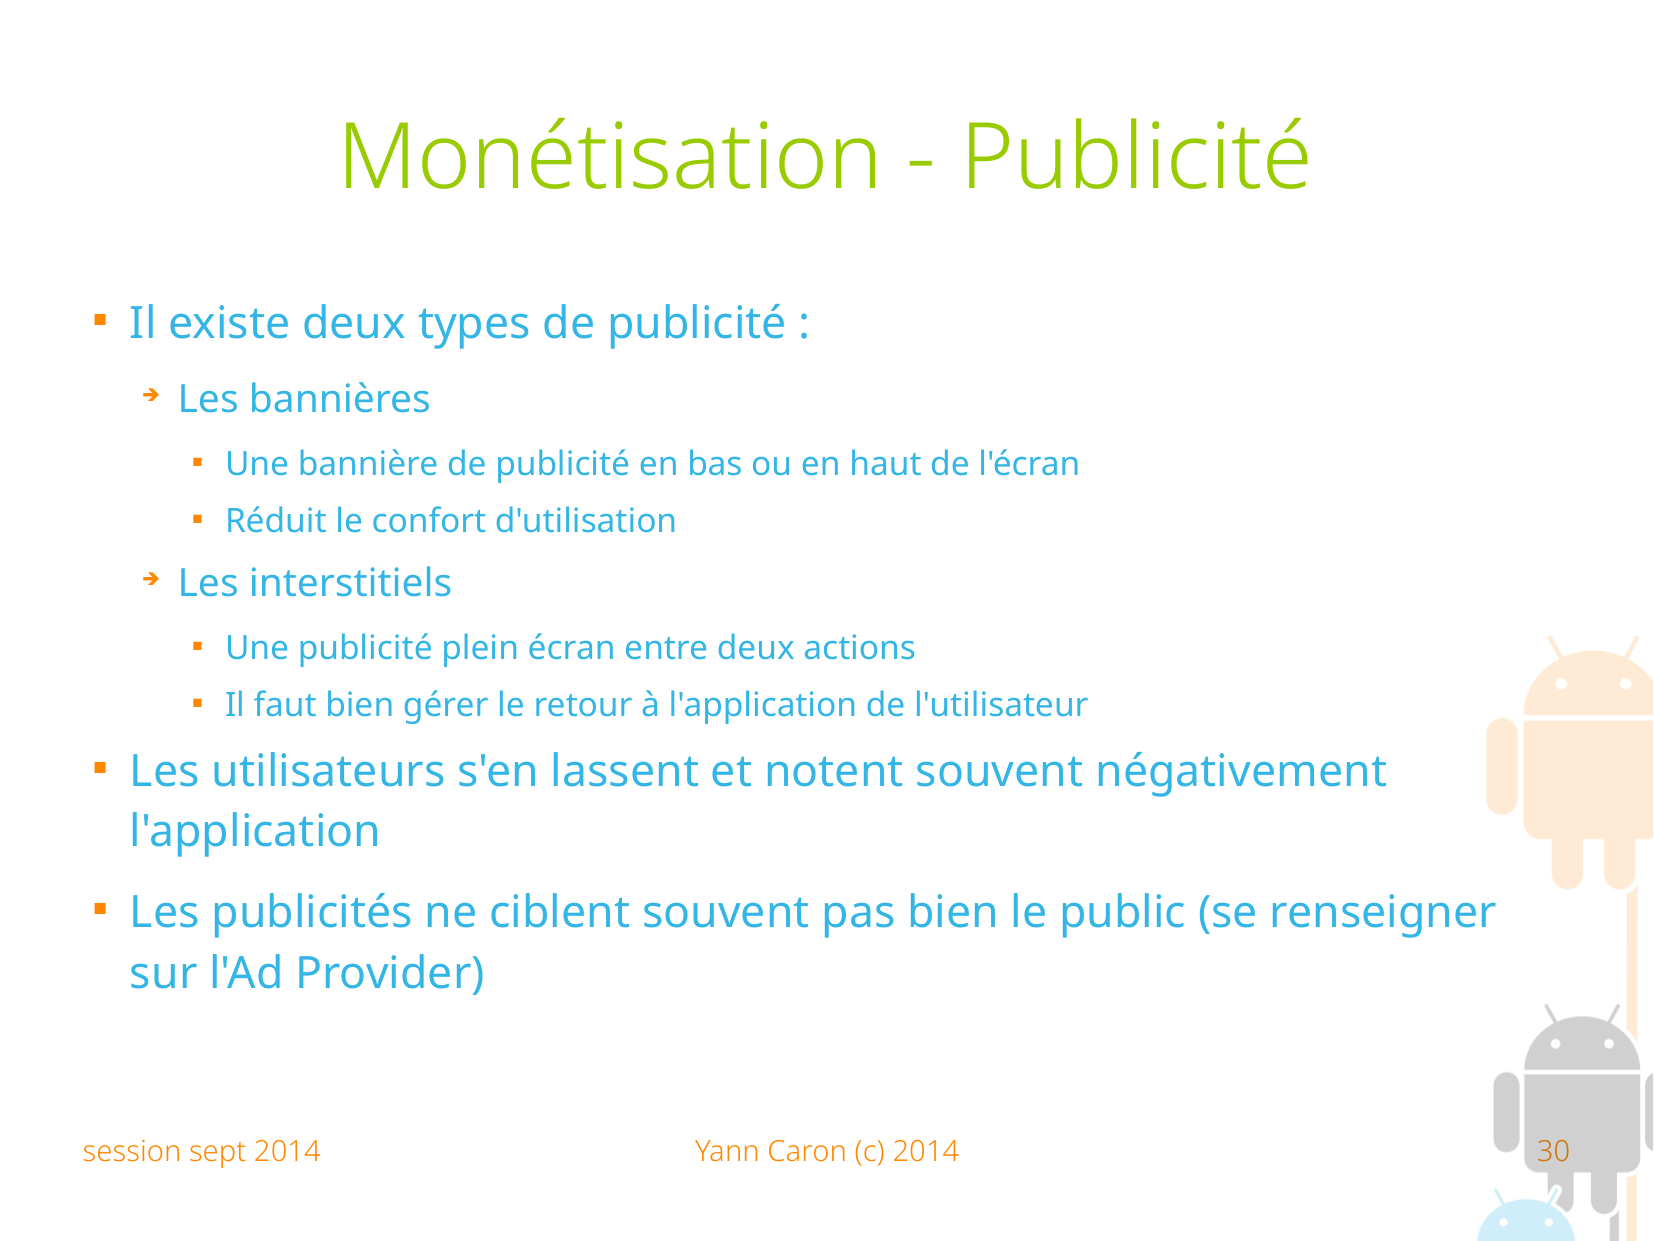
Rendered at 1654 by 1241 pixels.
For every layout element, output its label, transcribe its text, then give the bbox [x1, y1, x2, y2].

picture [240, 423, 1654, 1241]
list Il existe deux types de publicité : Les bannières Une bannière de publicité en bas ou en haut de l'écran Réduit le confort d'utilisation Les interstitiels Une publicité plein écran entre deux actions Il faut bien gérer le retour à l'application de l'utilisateur Les utilisateurs s'en lassent et notent souvent négativement l'application Les publicités ne ciblent souvent pas bien le public (se renseigner sur l'Ad Provider) [82, 290, 1571, 1010]
title Monétisation - Publicité [82, 49, 1571, 257]
